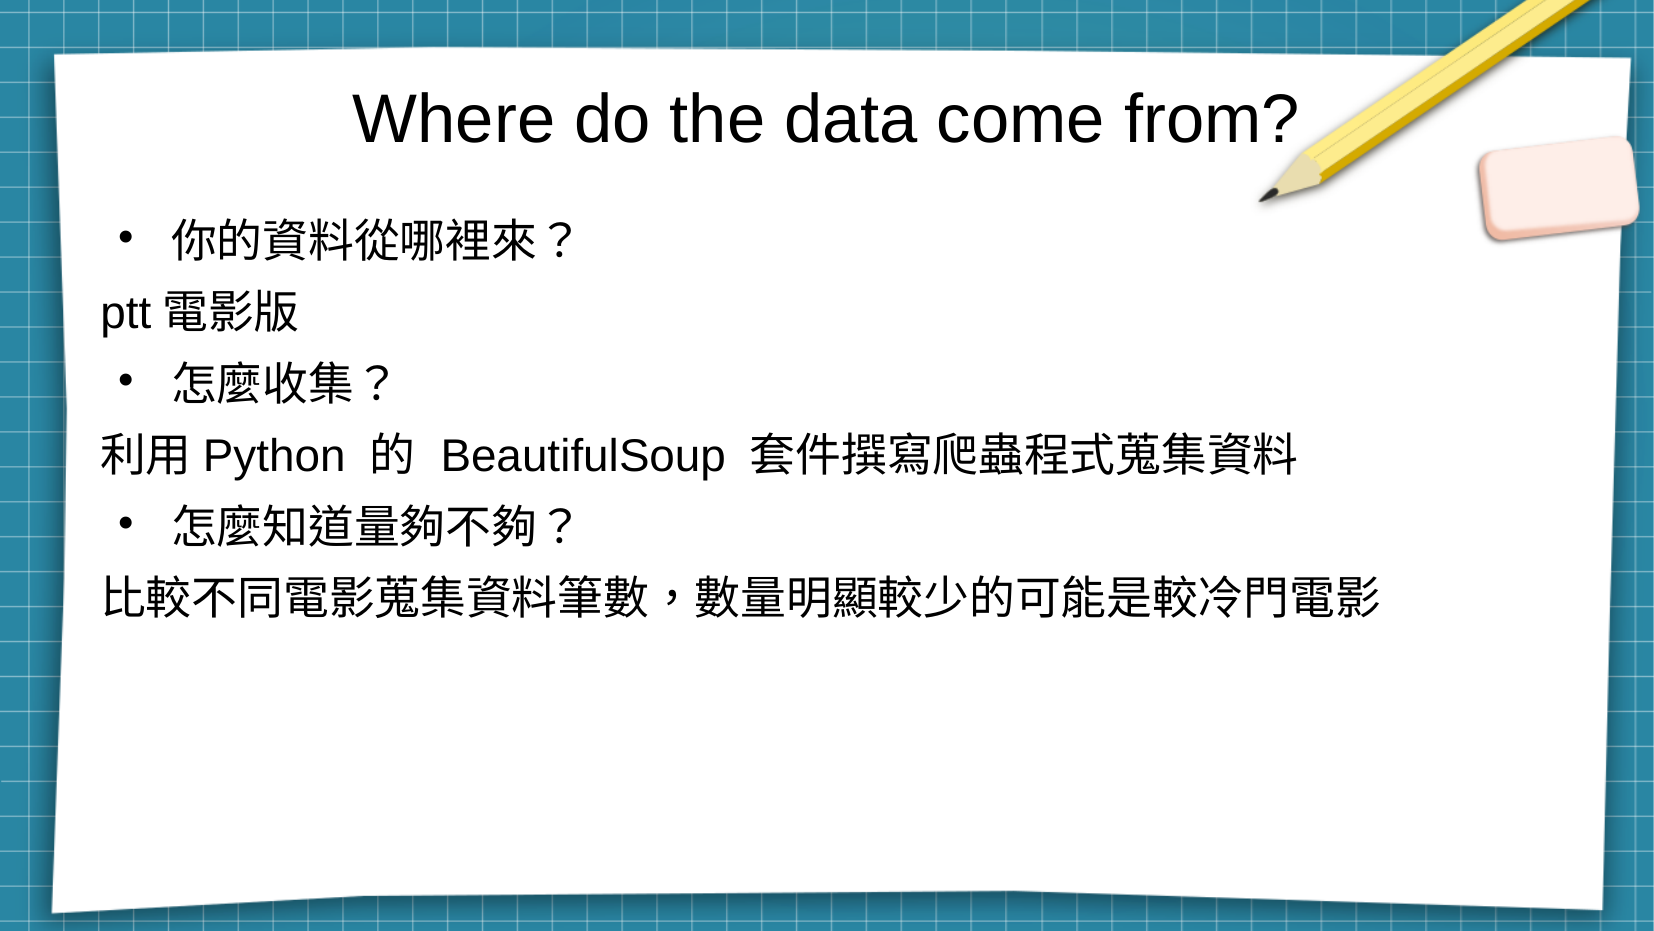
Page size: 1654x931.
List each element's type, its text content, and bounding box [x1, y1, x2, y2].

text_box Where do the data come from? [82, 37, 1571, 193]
text_box 你的資料從哪裡來？ ptt電影版 怎麼收集？ 利用Python 的 BeautifulSoup 套件撰寫爬蟲程式蒐集資料 怎麼知道量夠不夠？ 比較不同電影蒐集資料筆數，數量明顯較少的可能是較冷門電影 [82, 217, 1571, 758]
